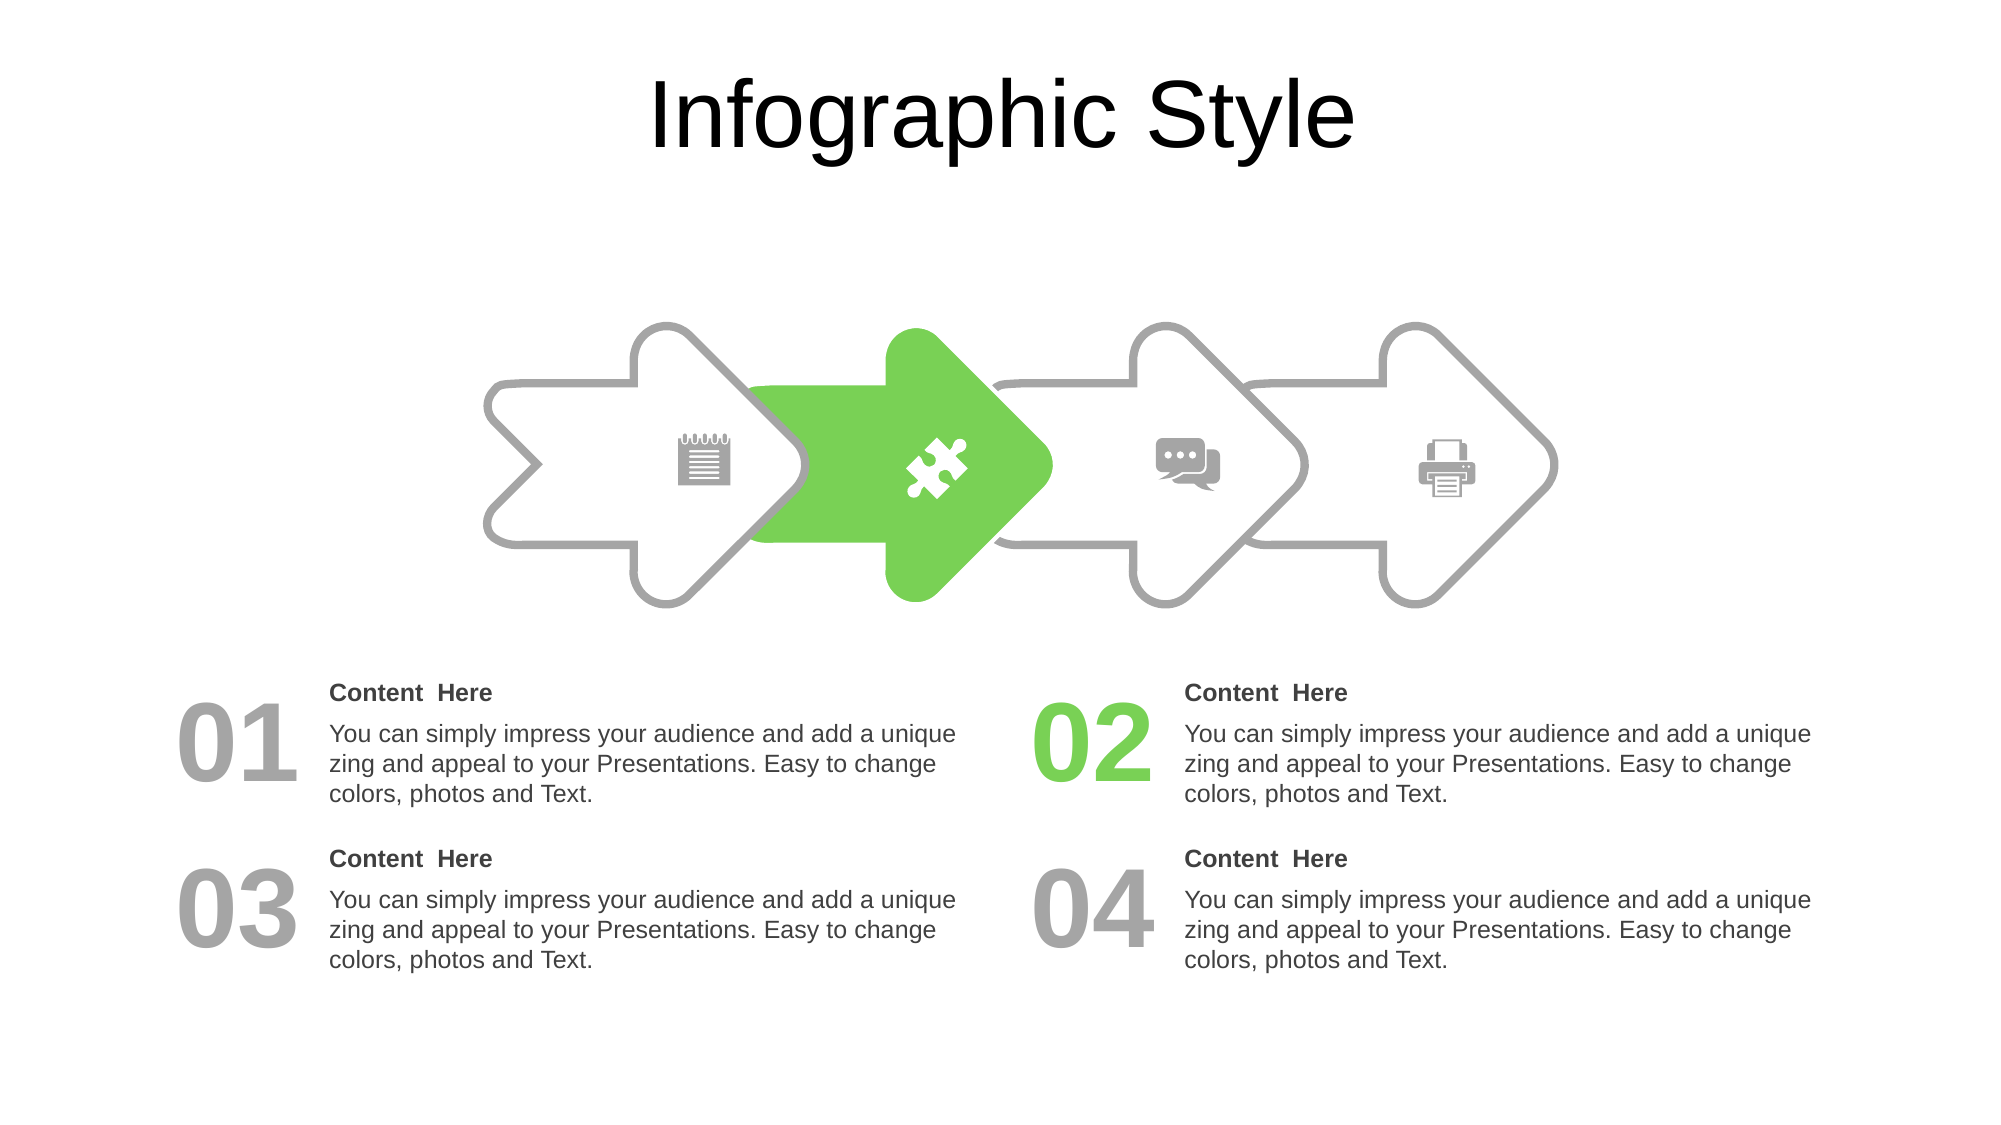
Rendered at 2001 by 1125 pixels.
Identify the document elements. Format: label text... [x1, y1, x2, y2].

text_box 02 [1013, 669, 1156, 805]
text_box 01 [158, 669, 301, 805]
text_box Content Here [329, 835, 997, 876]
text_box You can simply impress your audience and add a unique zing and appeal to your Presentations. Easy to change colors, photos and Text. [329, 876, 997, 982]
text_box You can simply impress your audience and add a unique zing and appeal to your Presentations. Easy to change colors, photos and Text. [1184, 876, 1853, 982]
text_box You can simply impress your audience and add a unique zing and appeal to your Presentations. Easy to change colors, photos and Text. [329, 710, 997, 816]
text_box 03 [158, 835, 301, 971]
text_box Content Here [1184, 668, 1853, 710]
text_box [487, 326, 1555, 605]
list Infographic Style [53, 55, 1952, 175]
text_box 04 [1013, 835, 1156, 971]
text_box Content Here [1184, 835, 1853, 876]
text_box Content Here [329, 668, 997, 710]
text_box You can simply impress your audience and add a unique zing and appeal to your Presentations. Easy to change colors, photos and Text. [1184, 710, 1853, 816]
